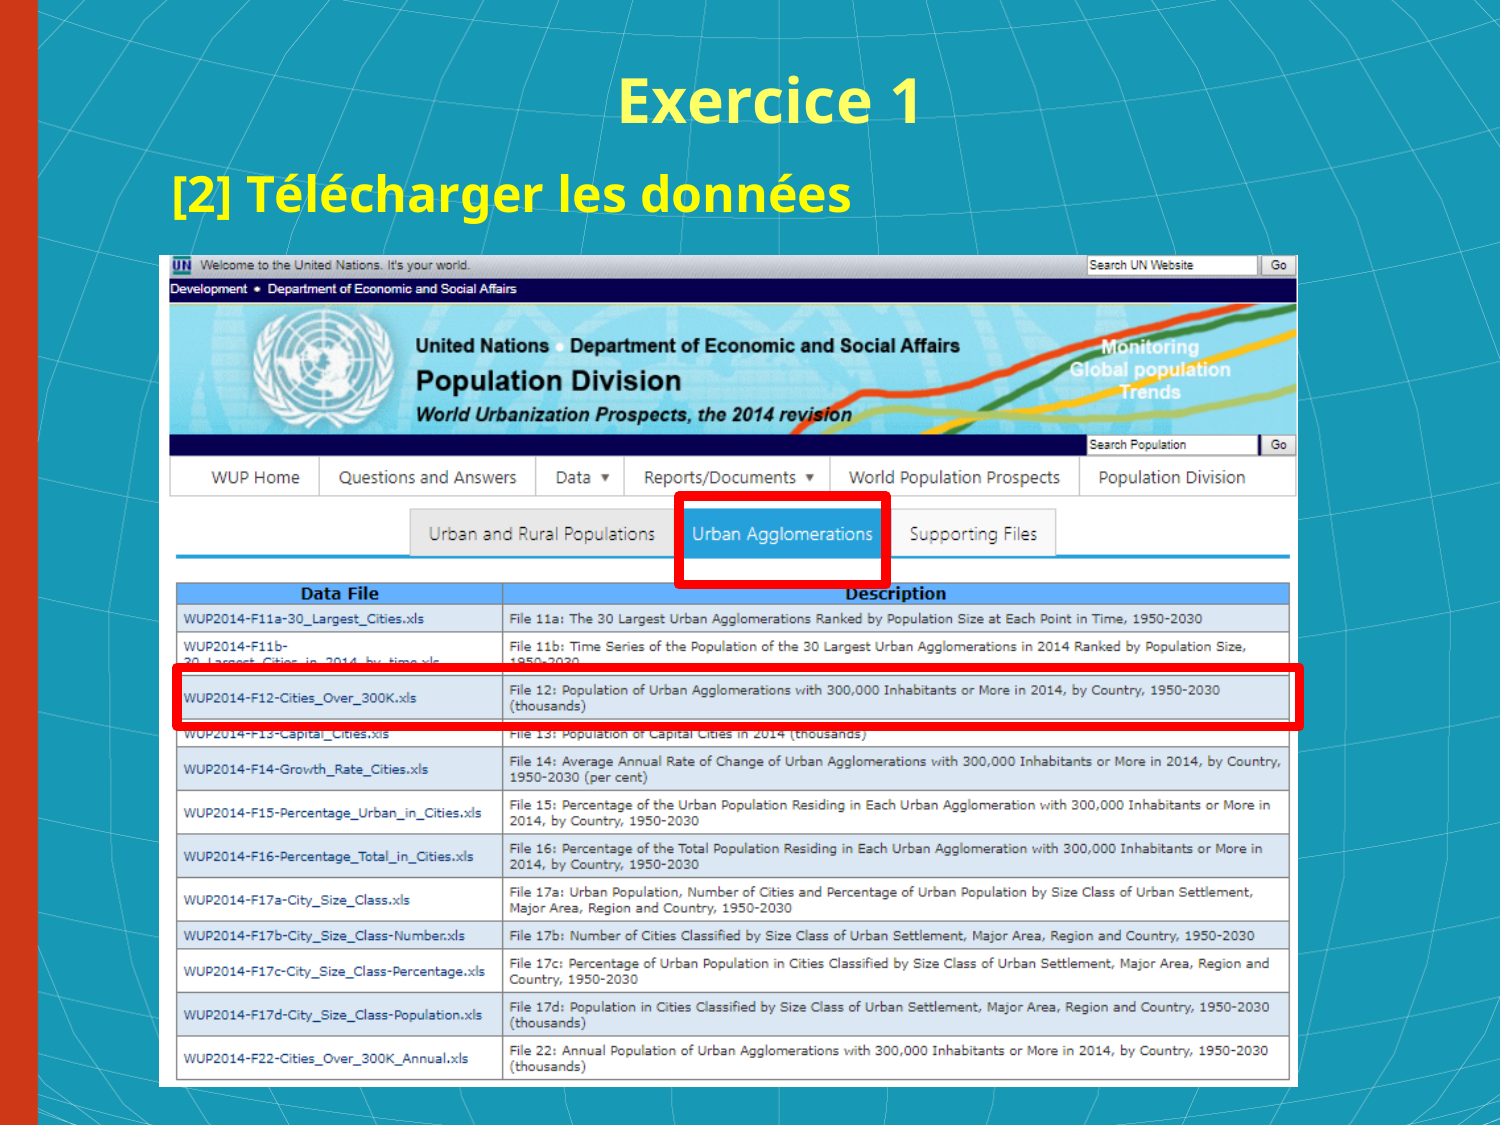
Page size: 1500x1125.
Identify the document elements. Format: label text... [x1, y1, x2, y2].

picture [0, 0, 1500, 1125]
list [2] Télécharger les données [59, 159, 1477, 223]
title Exercice 1 [65, 20, 1477, 159]
